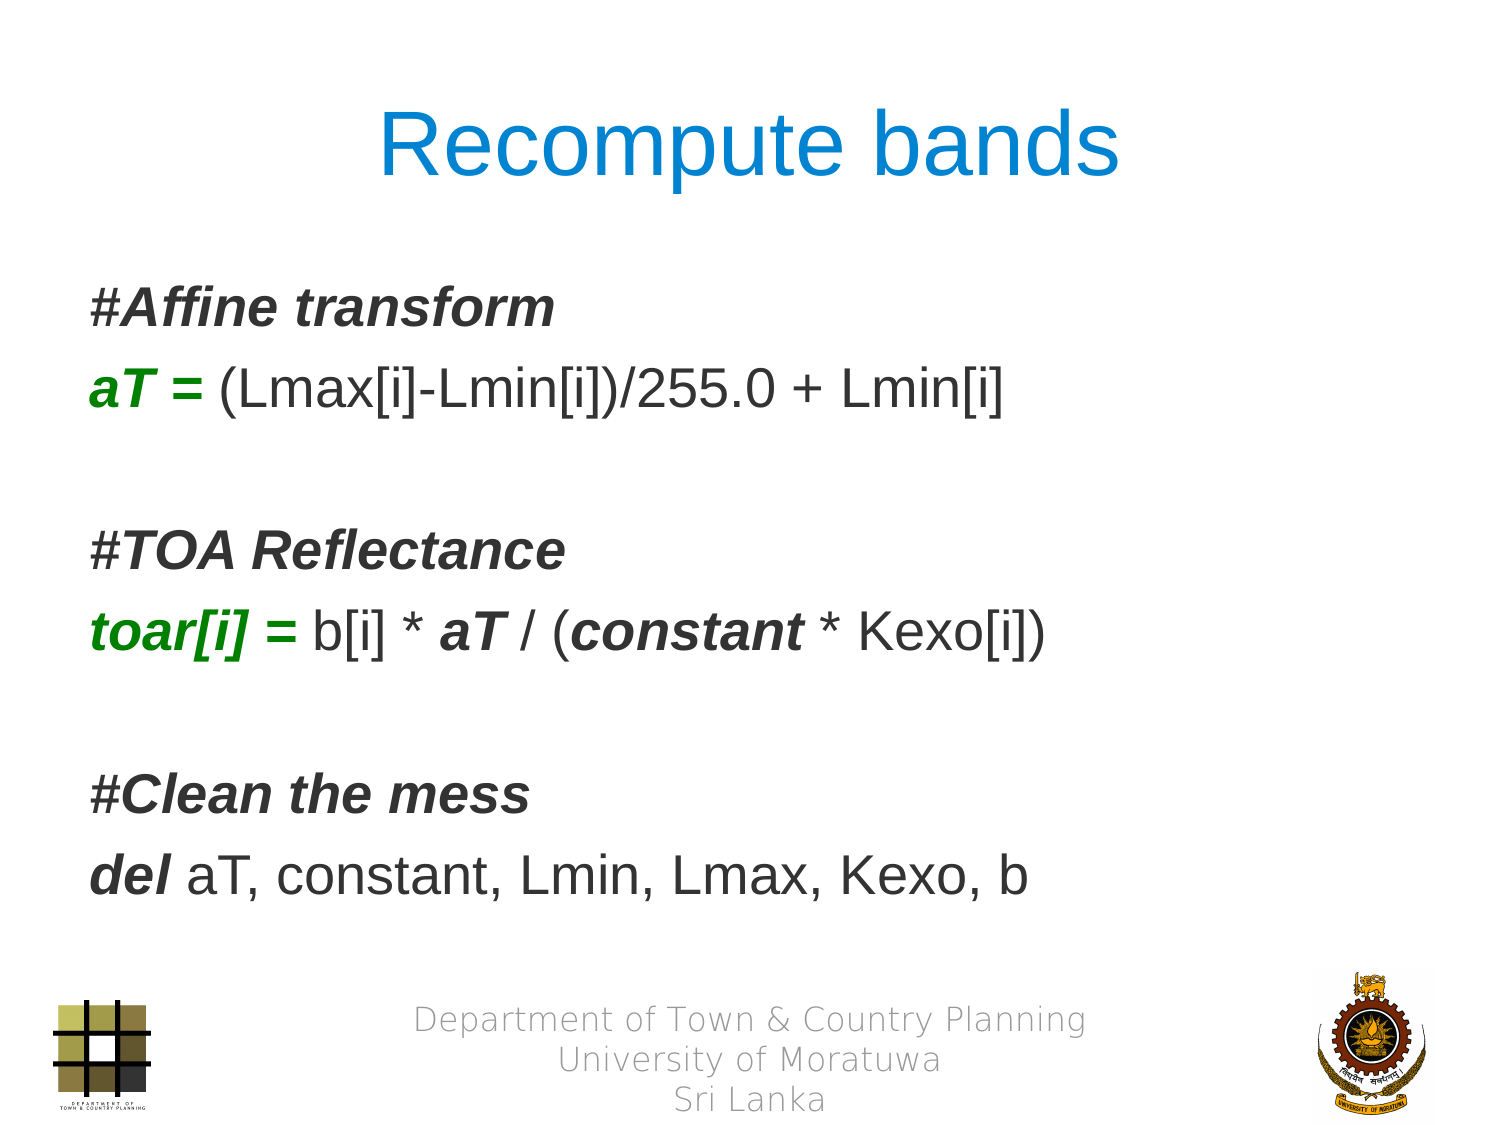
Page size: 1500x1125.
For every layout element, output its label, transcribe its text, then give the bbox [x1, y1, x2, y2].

picture [1312, 966, 1435, 1125]
list #Affine transform aT = (Lmax[i]-Lmin[i])/255.0 + Lmin[i] #TOA Reflectance toar[i] = b[i] * aT / (constant * Kexo[i]) #Clean the mess del aT, constant, Lmin, Lmax, Kexo, b [75, 262, 1426, 916]
picture [53, 1000, 151, 1110]
title Recompute bands [75, 45, 1426, 233]
